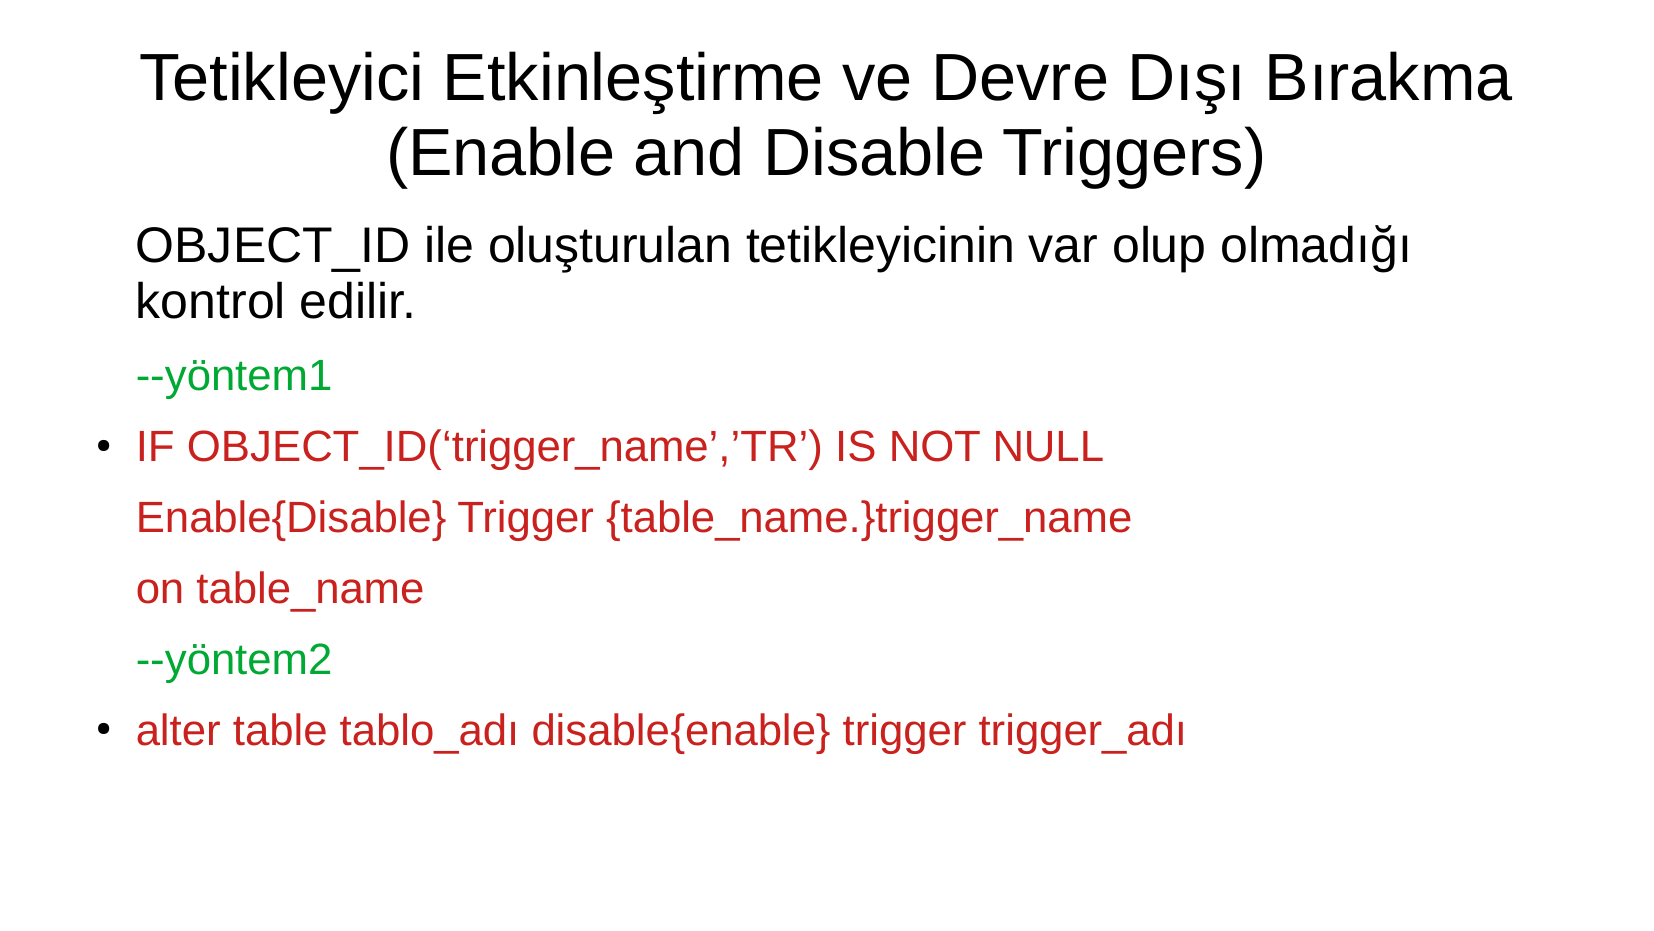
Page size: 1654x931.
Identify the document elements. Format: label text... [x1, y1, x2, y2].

title Tetikleyici Etkinleştirme ve Devre Dışı Bırakma (Enable and Disable Triggers) [82, 37, 1571, 193]
list OBJECT_ID ile oluşturulan tetikleyicinin var olup olmadığı kontrol edilir. --yöntem1 IF OBJECT_ID(‘trigger_name’,’TR’) IS NOT NULL Enable{Disable} Trigger {table_name.}trigger_name on table_name --yöntem2 alter table tablo_adı disable{enable} trigger trigger_adı [82, 217, 1571, 758]
